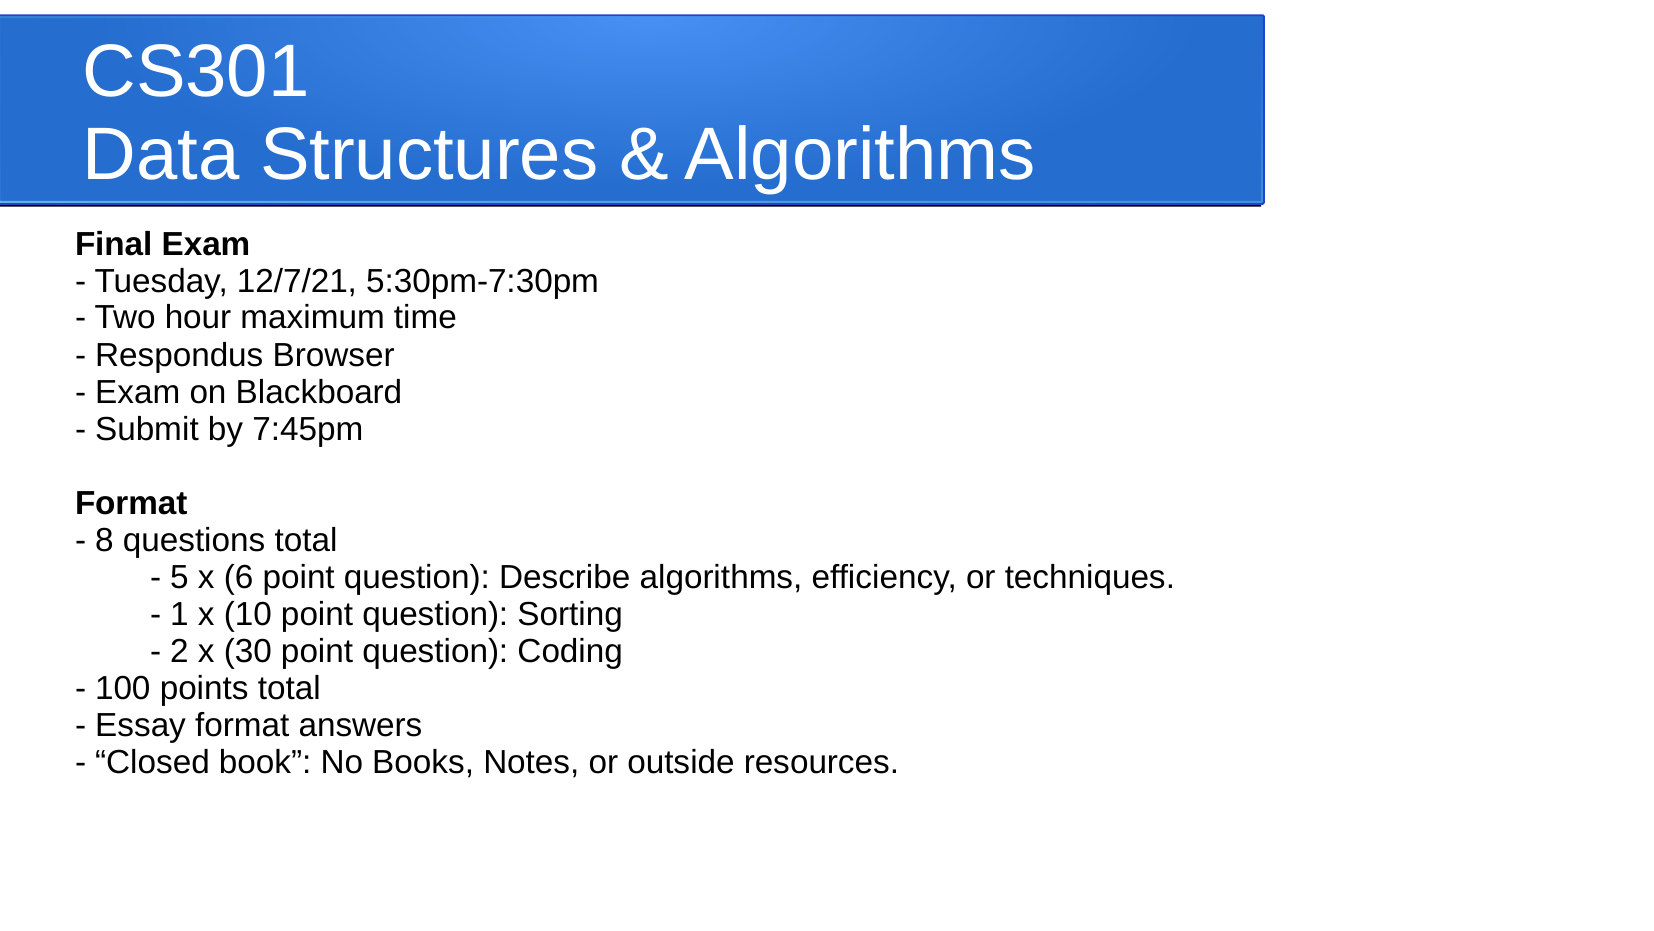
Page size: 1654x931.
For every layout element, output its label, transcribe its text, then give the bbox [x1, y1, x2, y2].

title CS301 Data Structures & Algorithms [82, 29, 1235, 196]
subtitle Final Exam - Tuesday, 12/7/21, 5:30pm-7:30pm - Two hour maximum time - Respondus Browser - Exam on Blackboard - Submit by 7:45pm Format - 8 questions total - 5 x (6 point question): Describe algorithms, efficiency, or techniques. - 1 x (10 point question): Sorting - 2 x (30 point question): Coding - 100 points total - Essay format answers - “Closed book”: No Books, Notes, or outside resources. [75, 225, 1216, 796]
